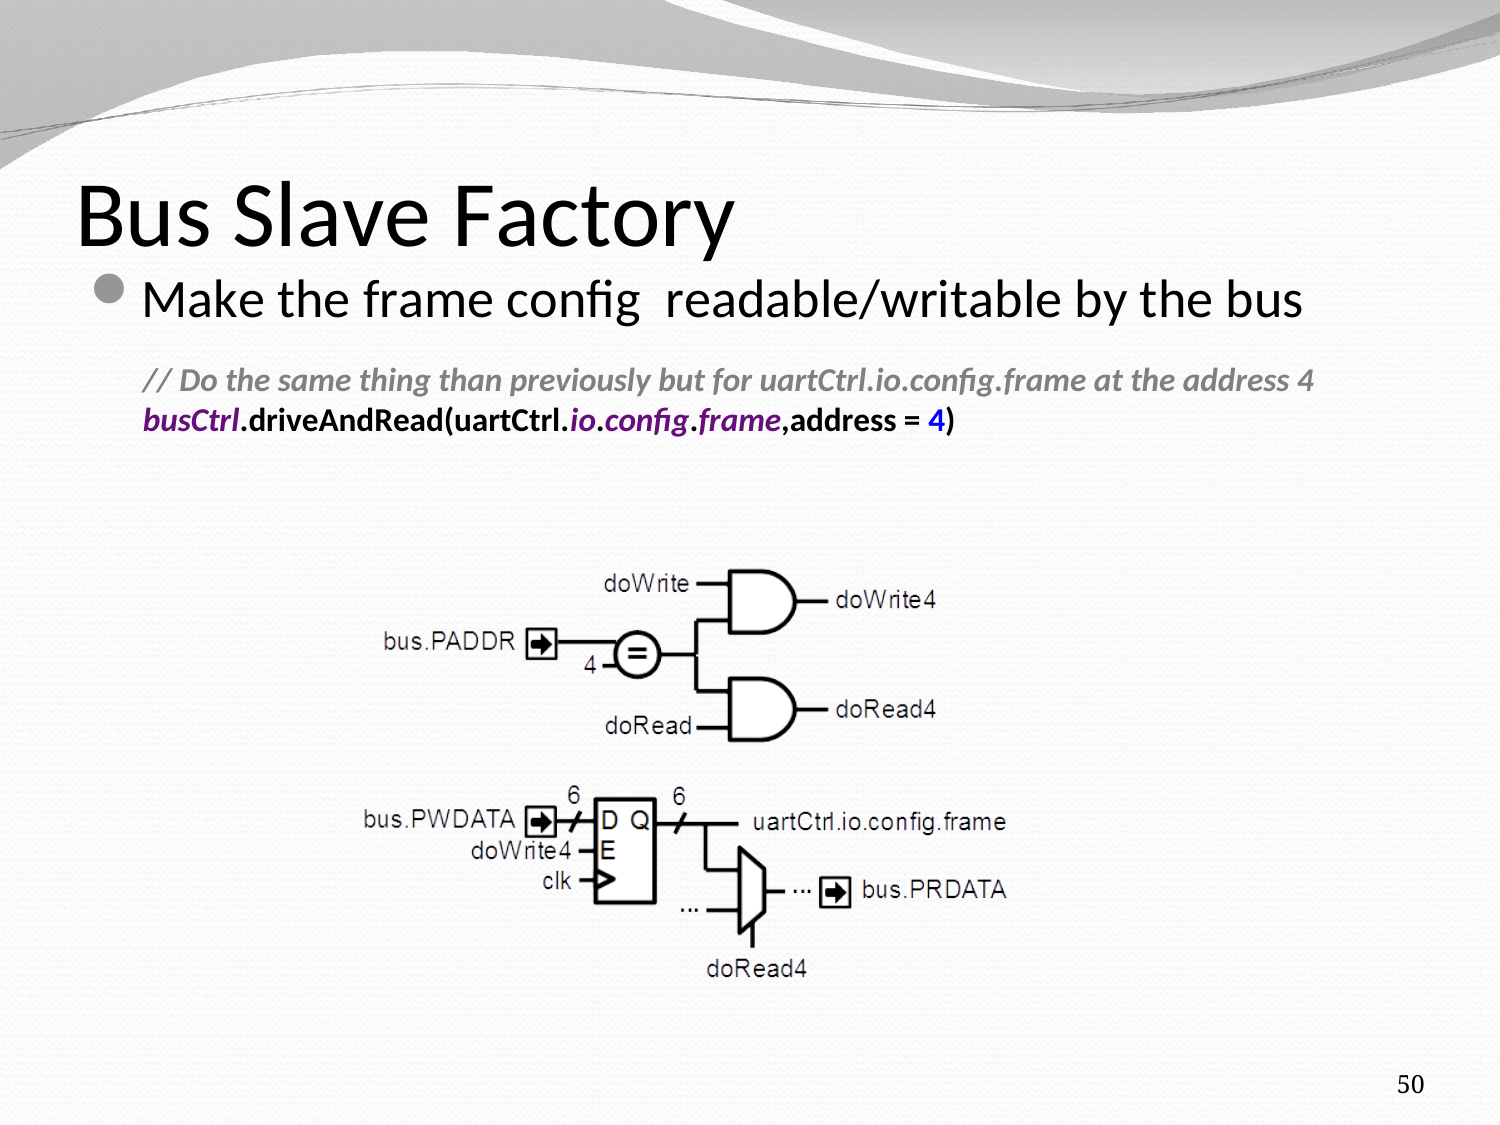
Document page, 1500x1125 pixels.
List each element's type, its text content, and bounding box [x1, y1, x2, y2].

text_box // Do the same thing than previously but for uartCtrl.io.config.frame at the address 4 busCtrl.driveAndRead(uartCtrl.io.config.frame,address = 4) [128, 350, 1331, 446]
title Bus Slave Factory [75, 78, 1426, 255]
text_box <numéro> [1299, 1042, 1426, 1103]
picture [0, 0, 1500, 1125]
list Make the frame config readable/writable by the bus [74, 255, 1459, 1009]
